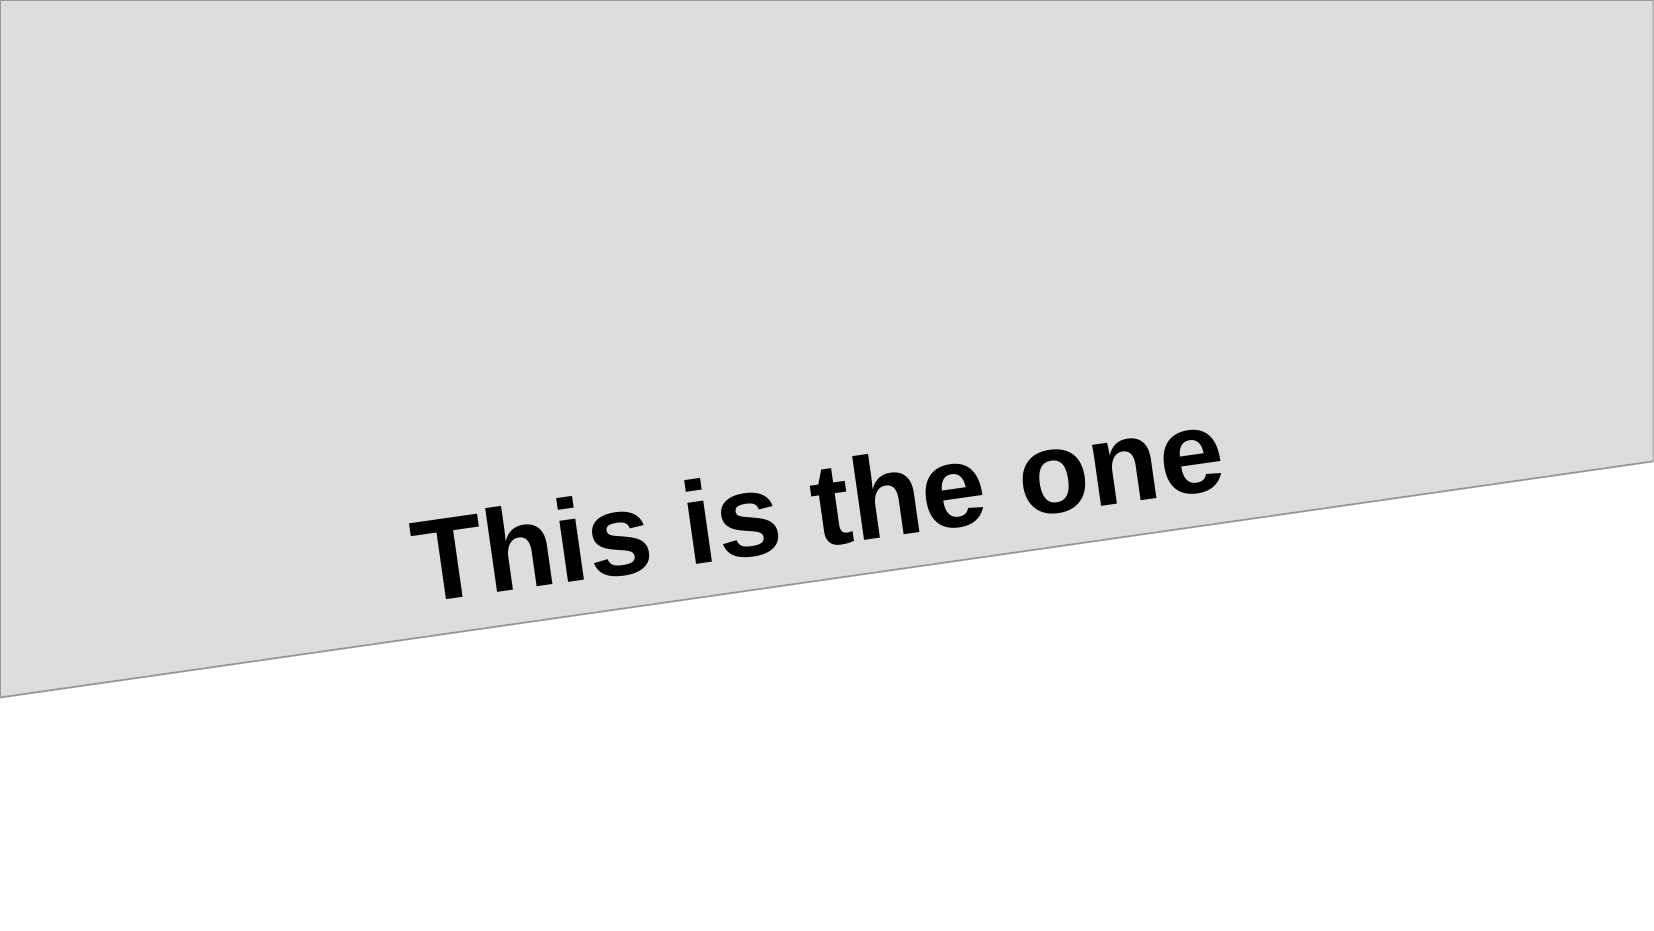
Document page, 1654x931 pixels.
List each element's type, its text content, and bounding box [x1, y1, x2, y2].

title This is the one [69, 271, 1560, 740]
text_box [99, 471, 1574, 782]
